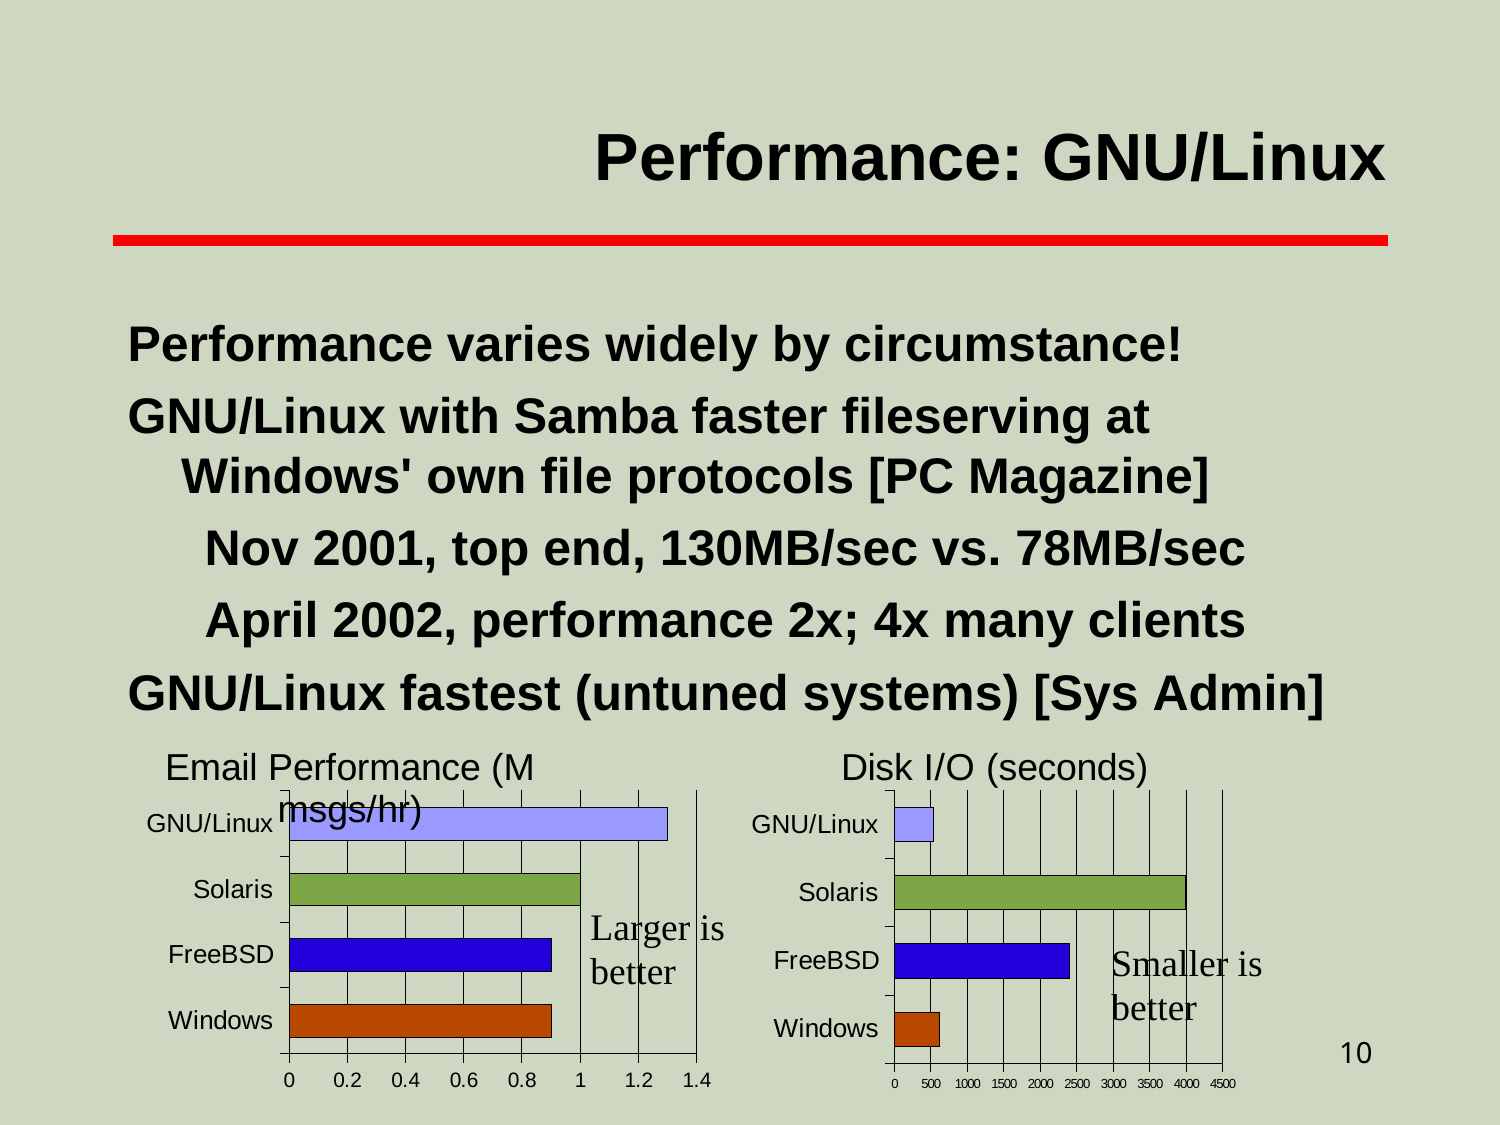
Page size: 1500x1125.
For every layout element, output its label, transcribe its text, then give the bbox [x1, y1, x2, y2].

title Performance: GNU/Linux [337, 85, 1388, 224]
text_box Smaller is better [1111, 941, 1273, 1029]
chart [733, 727, 1246, 1100]
text_box Larger is better [590, 905, 752, 993]
list Performance varies widely by circumstance! GNU/Linux with Samba faster fileserving at Windows' own file protocols [PC Magazine] Nov 2001, top end, 130MB/sec vs. 78MB/sec April 2002, performance 2x; 4x many clients GNU/Linux fastest (untuned systems) [Sys Admin] [110, 312, 1391, 1052]
chart [126, 727, 723, 1100]
